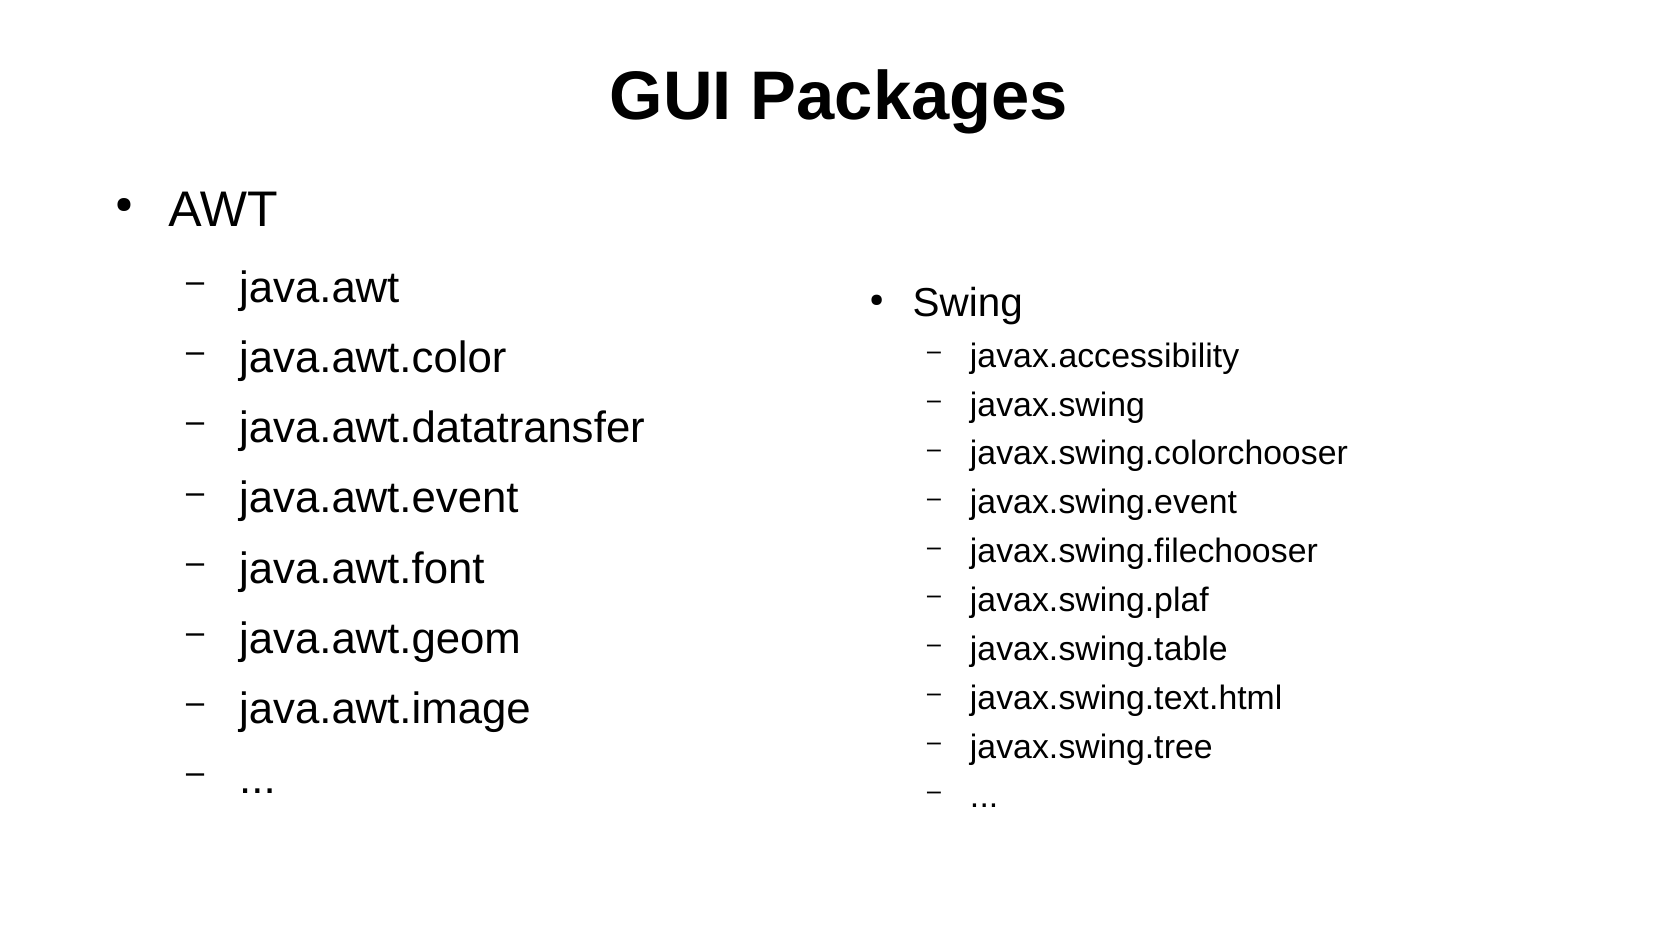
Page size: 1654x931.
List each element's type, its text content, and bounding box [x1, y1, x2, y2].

list AWT java.awt java.awt.color java.awt.datatransfer java.awt.event java.awt.font java.awt.geom java.awt.image ... [82, 168, 1538, 889]
list Swing javax.accessibility javax.swing javax.swing.colorchooser javax.swing.event javax.swing.filechooser javax.swing.plaf javax.swing.table javax.swing.text.html javax.swing.tree ... [840, 268, 1530, 827]
title GUI Packages [82, 37, 1571, 147]
